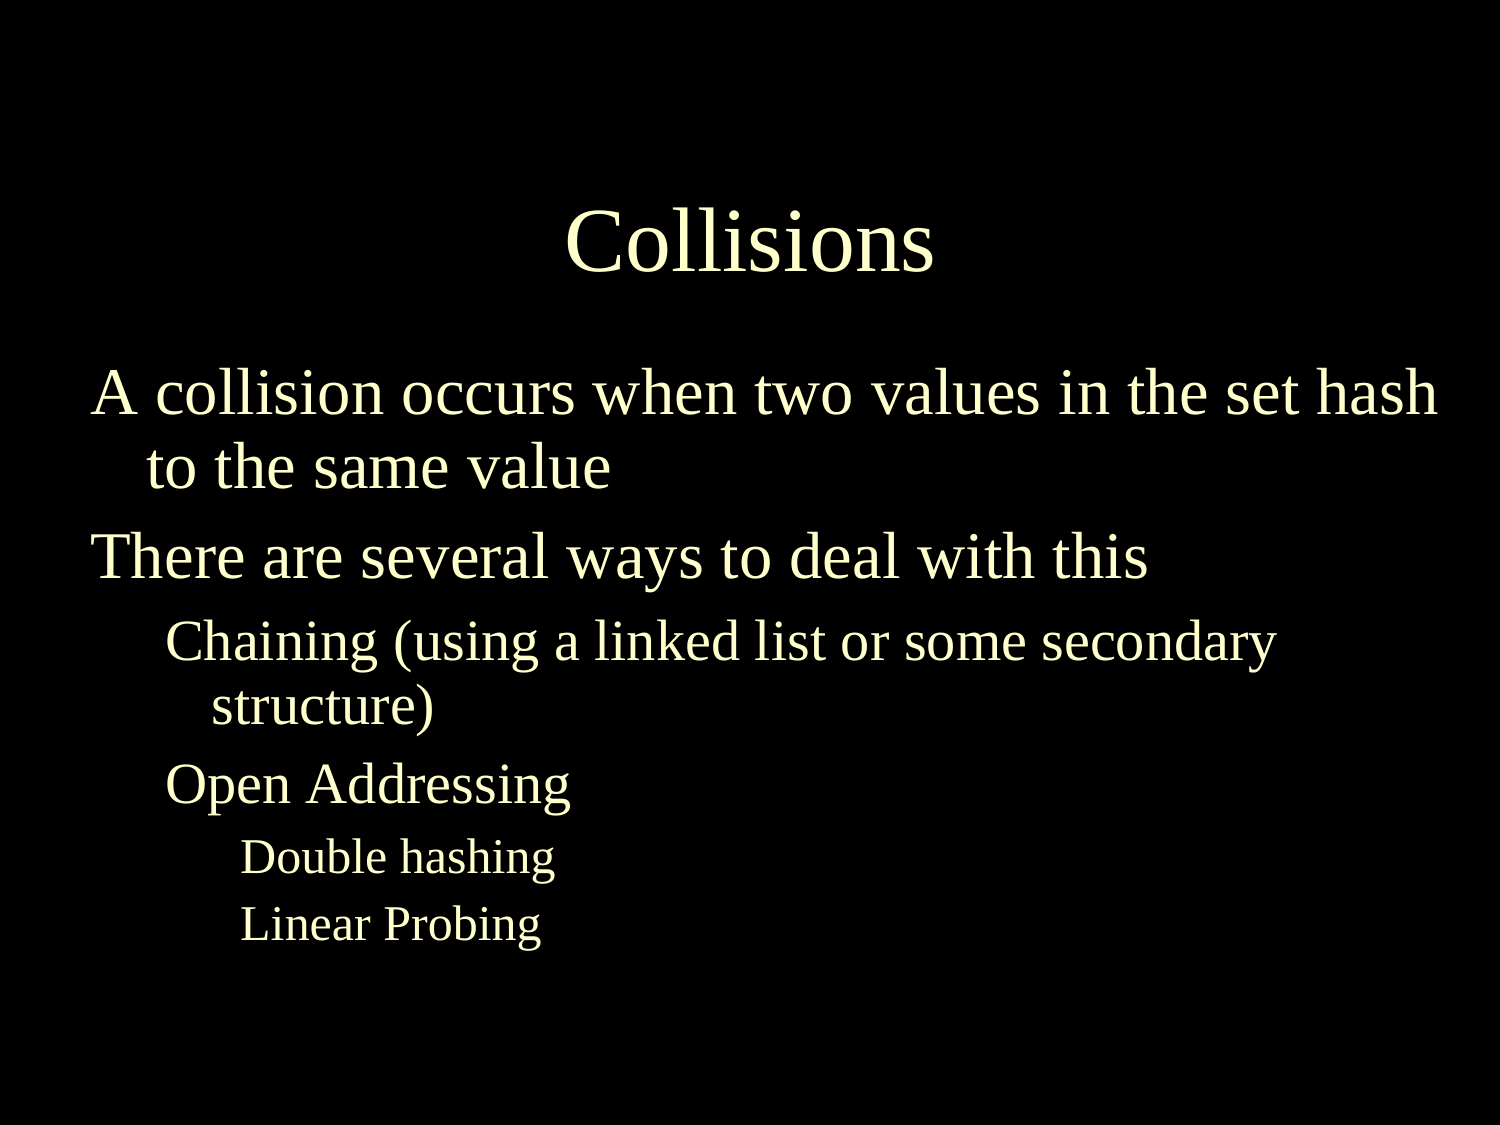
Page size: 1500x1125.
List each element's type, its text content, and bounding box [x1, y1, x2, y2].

list A collision occurs when two values in the set hash to the same value There are several ways to deal with this Chaining (using a linked list or some secondary structure) Open Addressing Double hashing Linear Probing [75, 347, 1482, 1026]
title Collisions [22, 145, 1480, 336]
